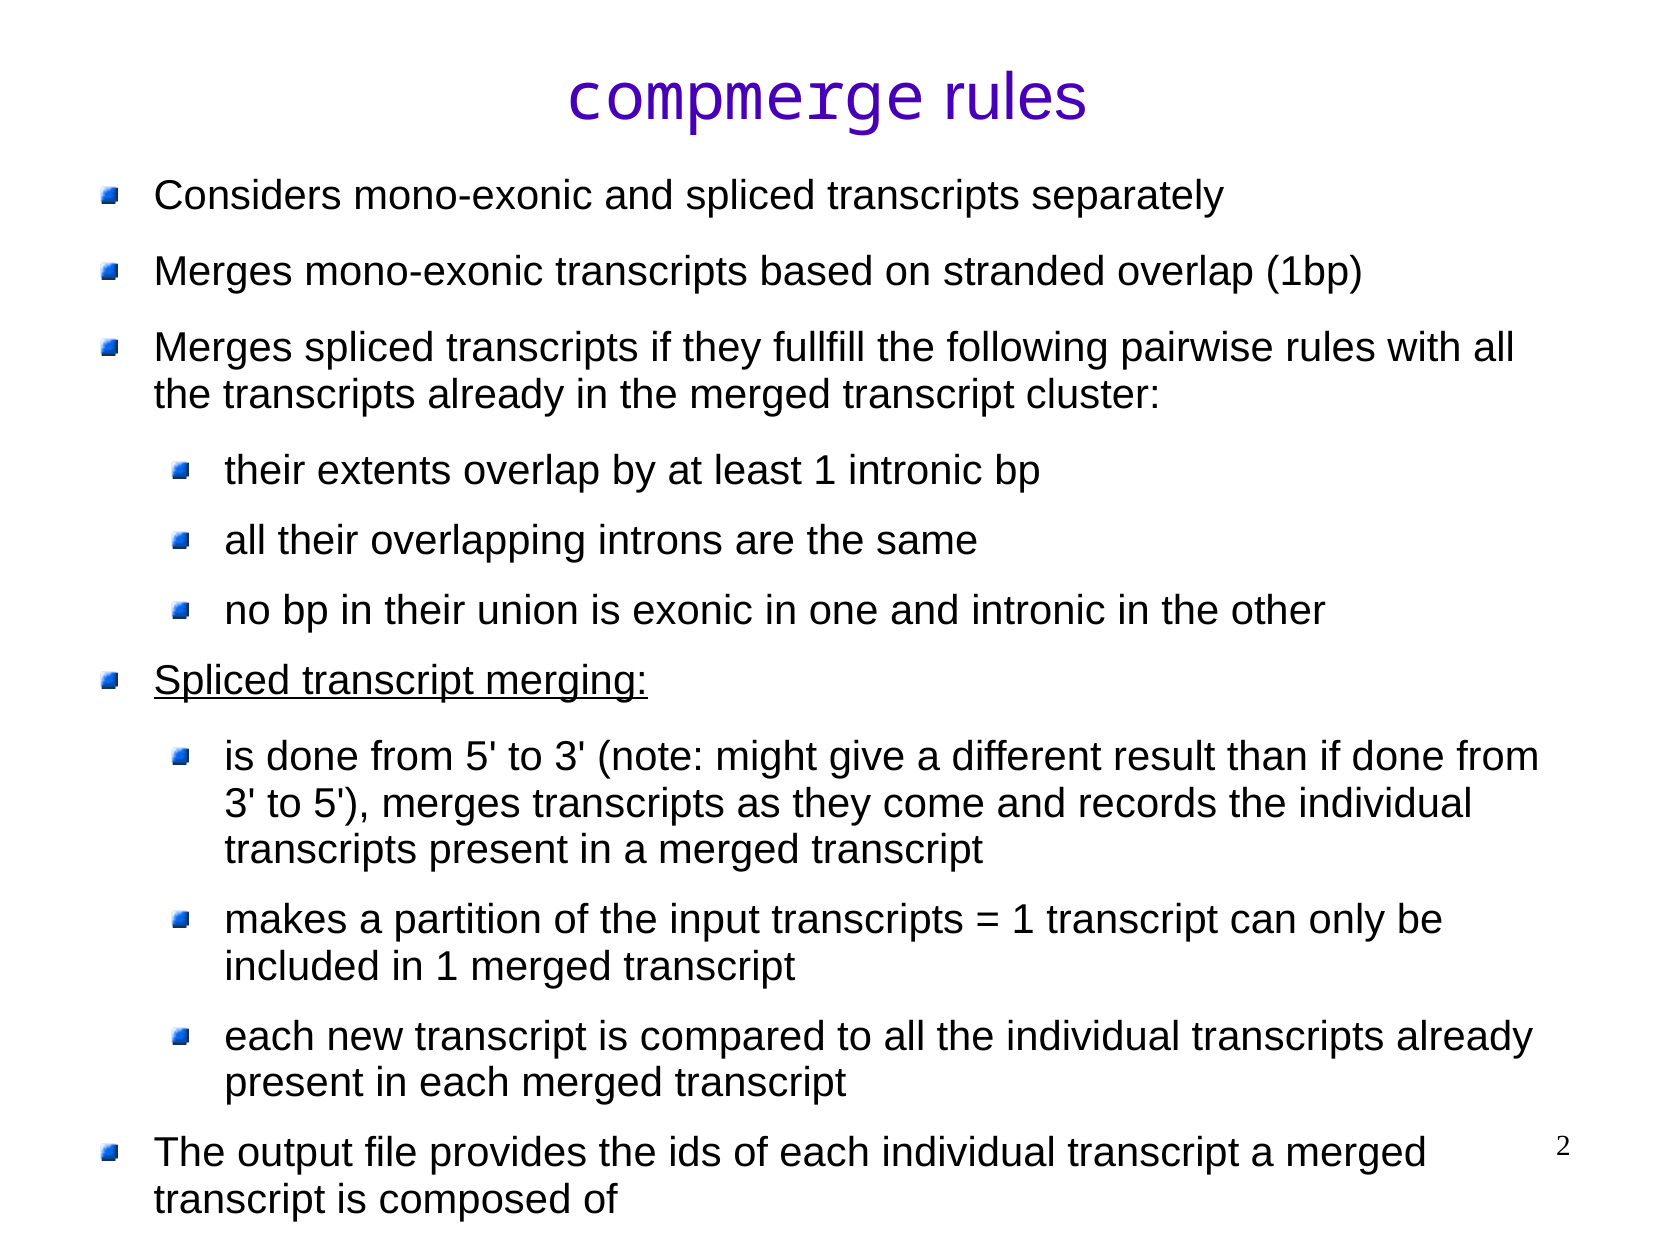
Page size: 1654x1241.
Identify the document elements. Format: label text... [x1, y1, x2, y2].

list Considers mono-exonic and spliced transcripts separately Merges mono-exonic transcripts based on stranded overlap (1bp) Merges spliced transcripts if they fullfill the following pairwise rules with all the transcripts already in the merged transcript cluster: their extents overlap by at least 1 intronic bp all their overlapping introns are the same no bp in their union is exonic in one and intronic in the other Spliced transcript merging: is done from 5' to 3' (note: might give a different result than if done from 3' to 5'), merges transcripts as they come and records the individual transcripts present in a merged transcript makes a partition of the input transcripts = 1 transcript can only be included in 1 merged transcript each new transcript is compared to all the individual transcripts already present in each merged transcript The output file provides the ids of each individual transcript a merged transcript is composed of [82, 172, 1571, 1232]
title compmerge rules [82, 0, 1571, 172]
